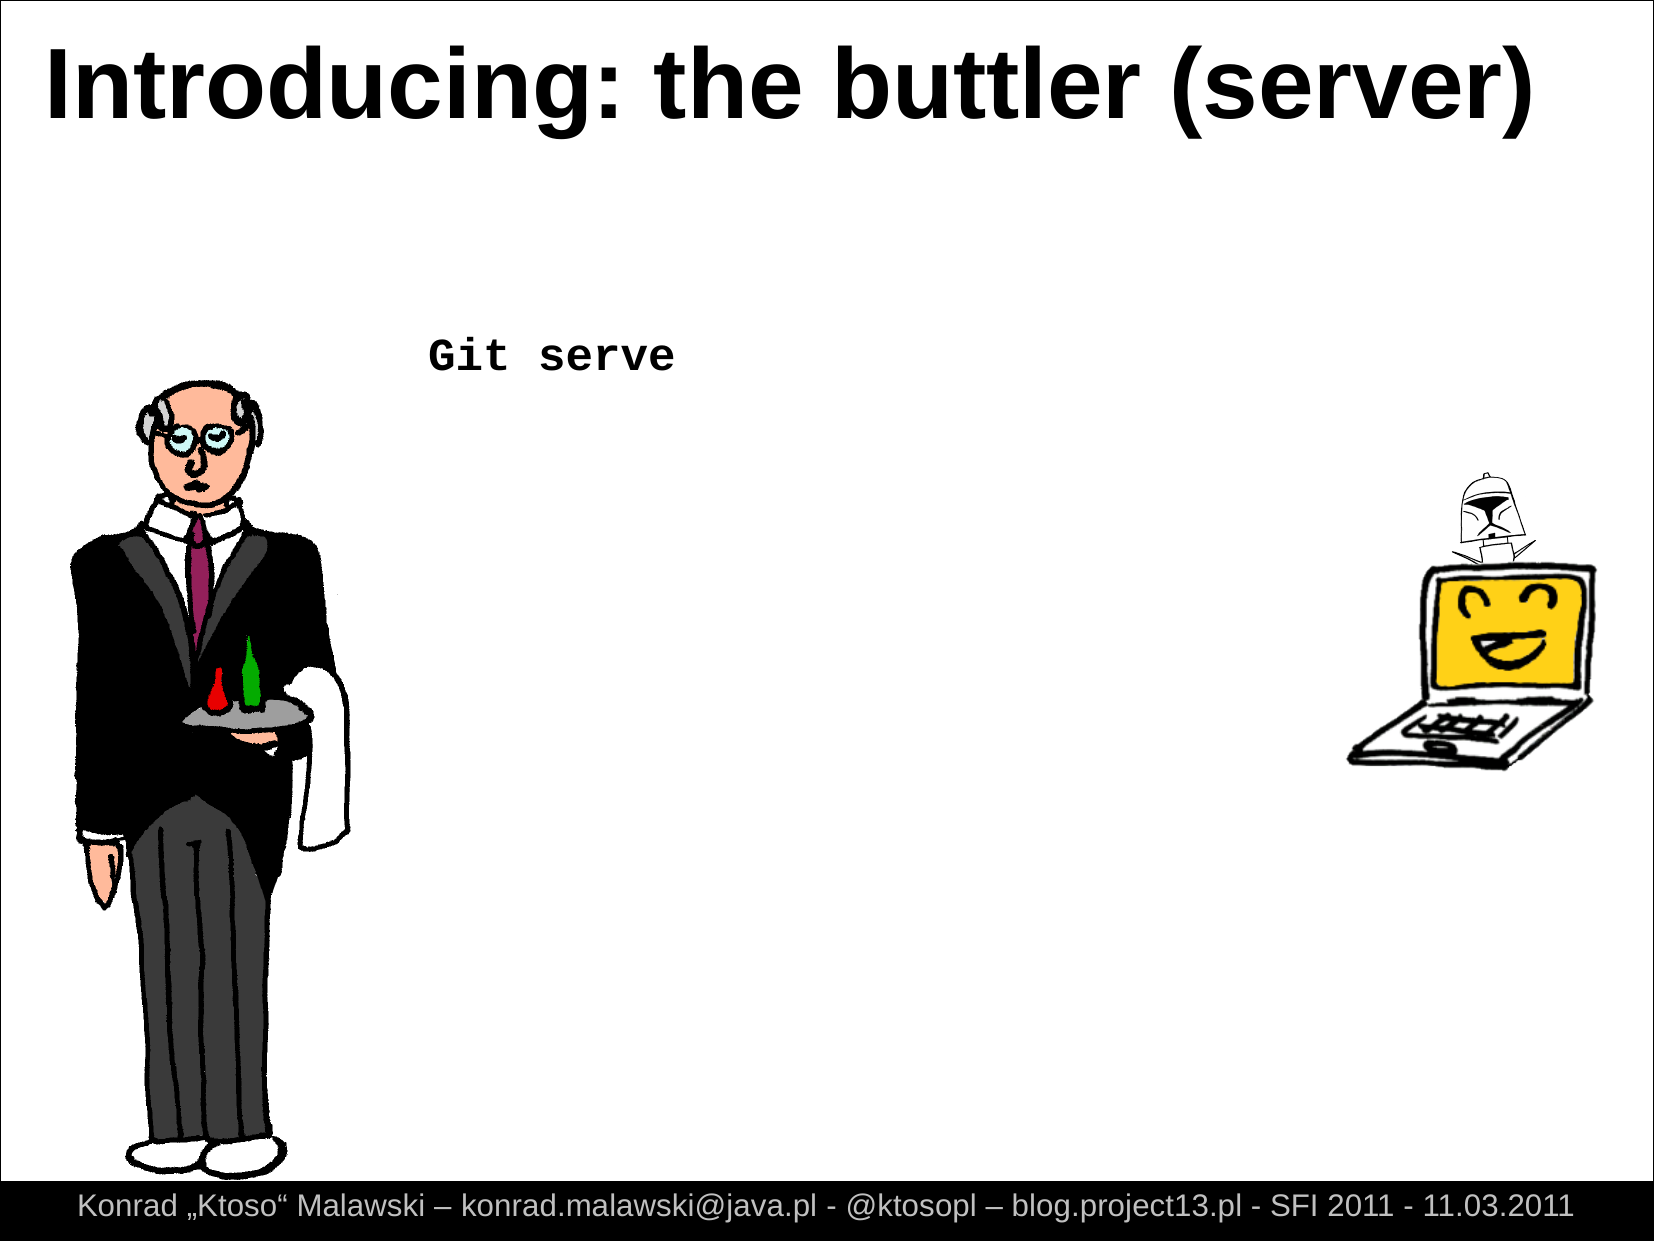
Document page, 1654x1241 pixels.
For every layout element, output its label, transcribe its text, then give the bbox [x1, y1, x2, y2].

text_box Introducing: the buttler (server) [29, 21, 1625, 148]
picture [32, 358, 367, 1181]
text_box Git serve [413, 324, 739, 392]
picture [1299, 466, 1609, 792]
text_box Konrad „Ktoso“ Malawski – konrad.malawski@java.pl - @ktosopl – blog.project13.pl - SFI 2011 - 11.03.2011 [0, 1181, 1654, 1238]
